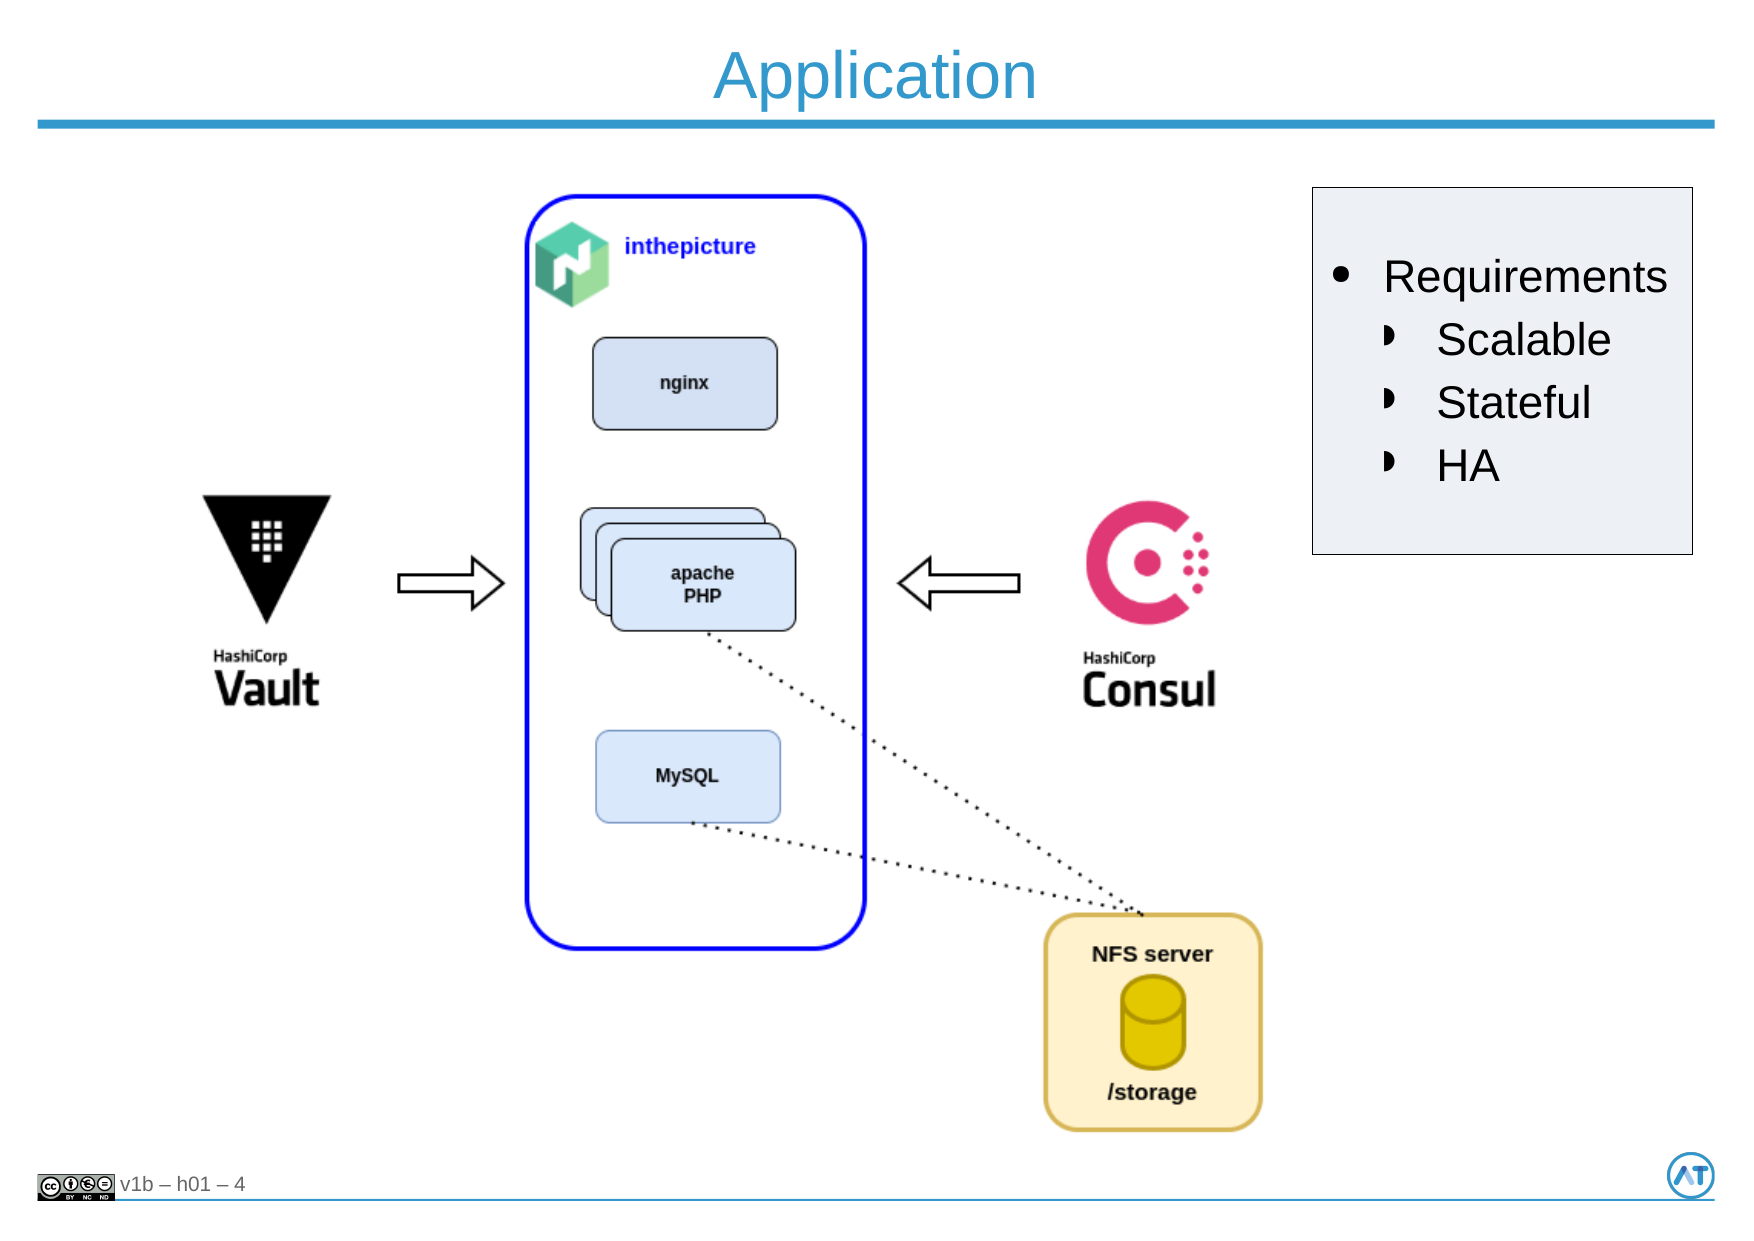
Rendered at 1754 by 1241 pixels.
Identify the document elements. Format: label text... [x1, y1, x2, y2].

picture [175, 136, 1297, 1160]
picture [1667, 1152, 1715, 1199]
text_box Application [37, 38, 1715, 122]
picture [37, 1174, 115, 1201]
text_box Requirements Scalable Stateful HA [1312, 187, 1693, 522]
